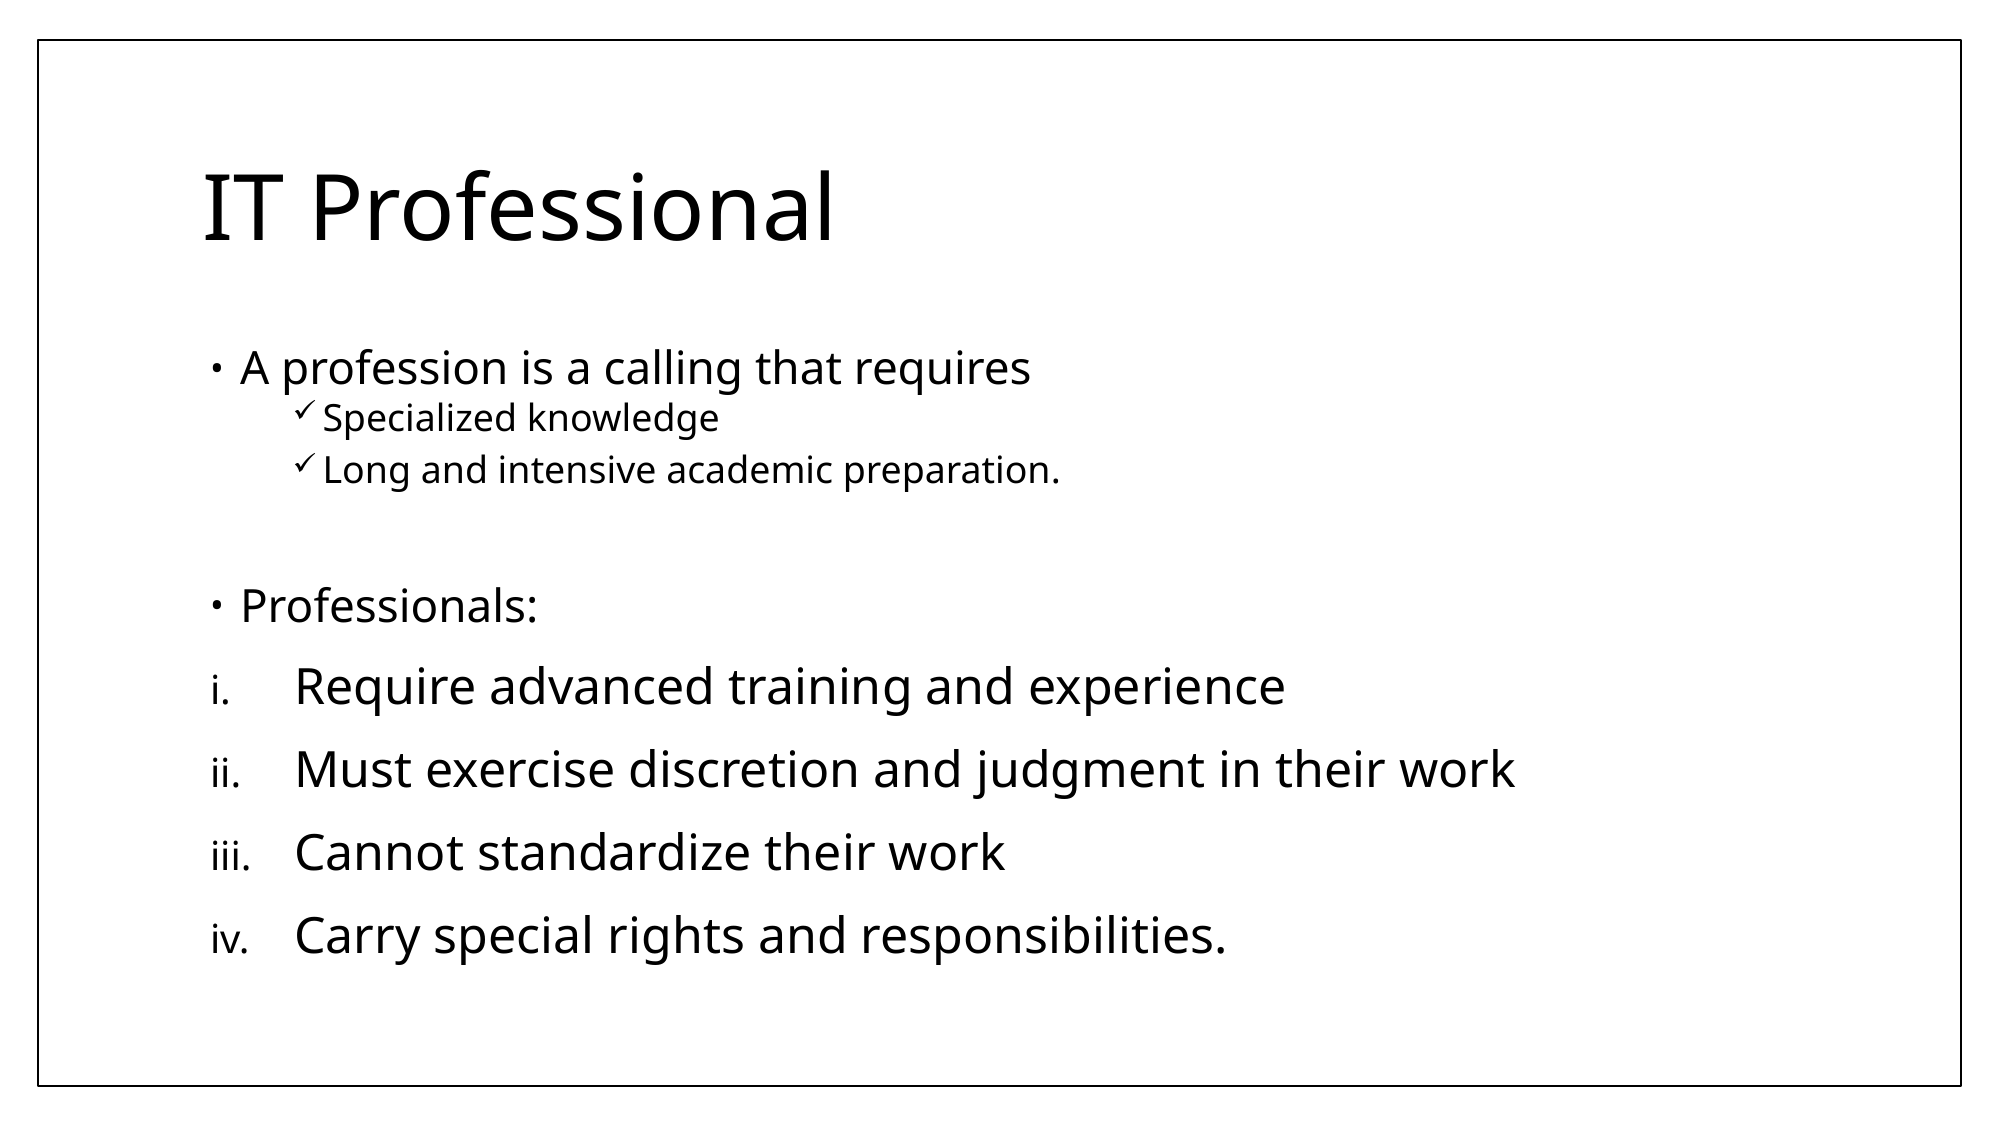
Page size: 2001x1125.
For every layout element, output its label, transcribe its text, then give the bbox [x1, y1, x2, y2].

title IT Professional [187, 99, 1808, 323]
list A profession is a calling that requires Specialized knowledge Long and intensive academic preparation. Professionals: Require advanced training and experience Must exercise discretion and judgment in their work Cannot standardize their work Carry special rights and responsibilities. [187, 337, 1808, 1000]
